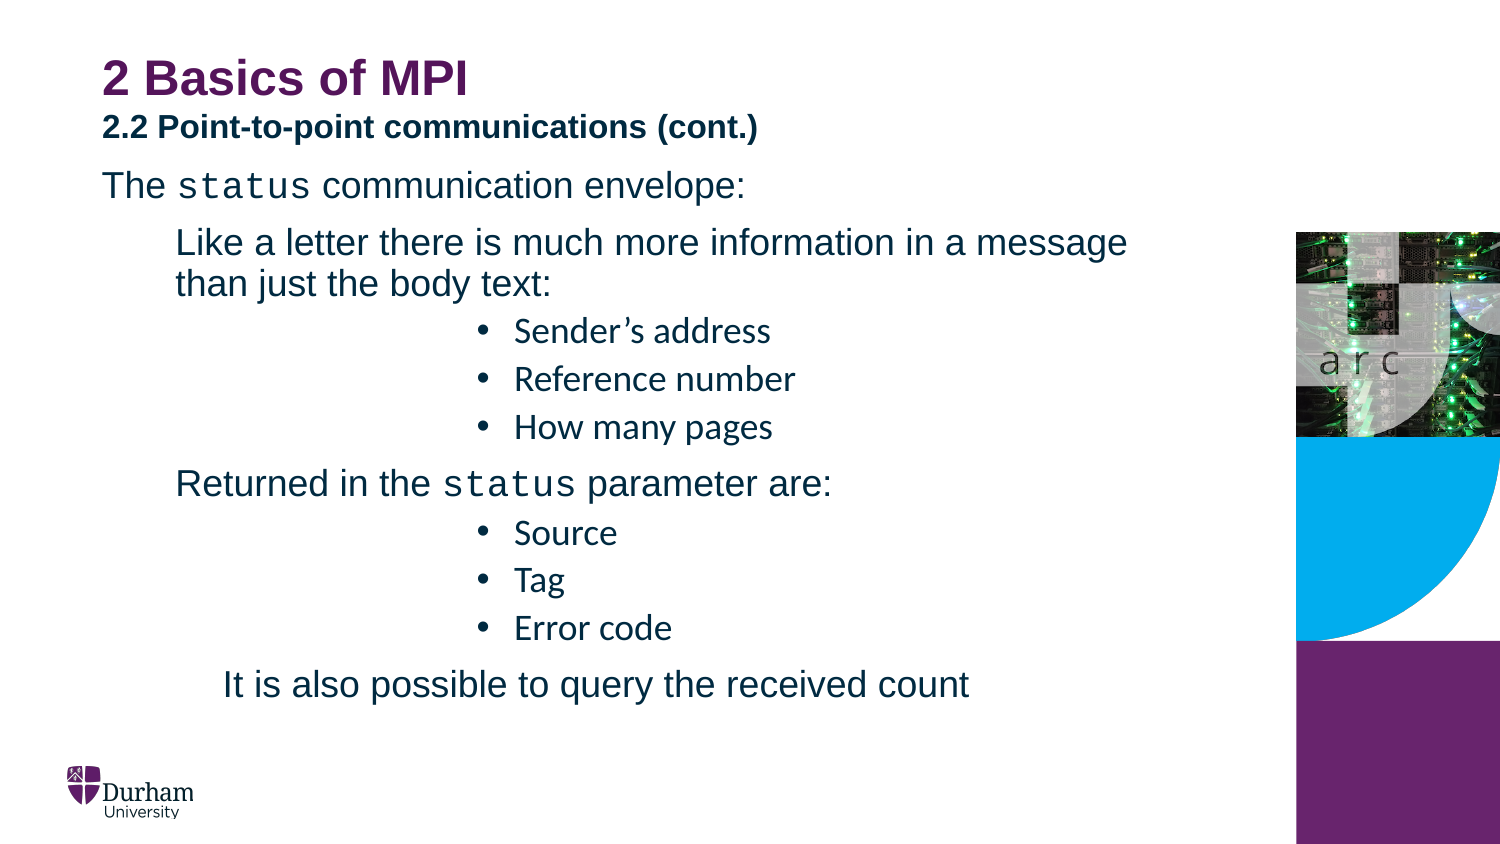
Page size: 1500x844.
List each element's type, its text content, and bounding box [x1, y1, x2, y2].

text_box [1296, 640, 1500, 844]
title 2 Basics of MPI 2.2 Point-to-point communications (cont.) [101, 45, 1399, 187]
picture [1296, 232, 1500, 436]
picture [1332, 467, 1500, 640]
list The status communication envelope: Like a letter there is much more information in a message than just the body text: Sender’s address Reference number How many pages Returned in the status parameter are: Source Tag Error code It is also possible to query the received count [101, 166, 1215, 751]
picture [67, 766, 193, 819]
